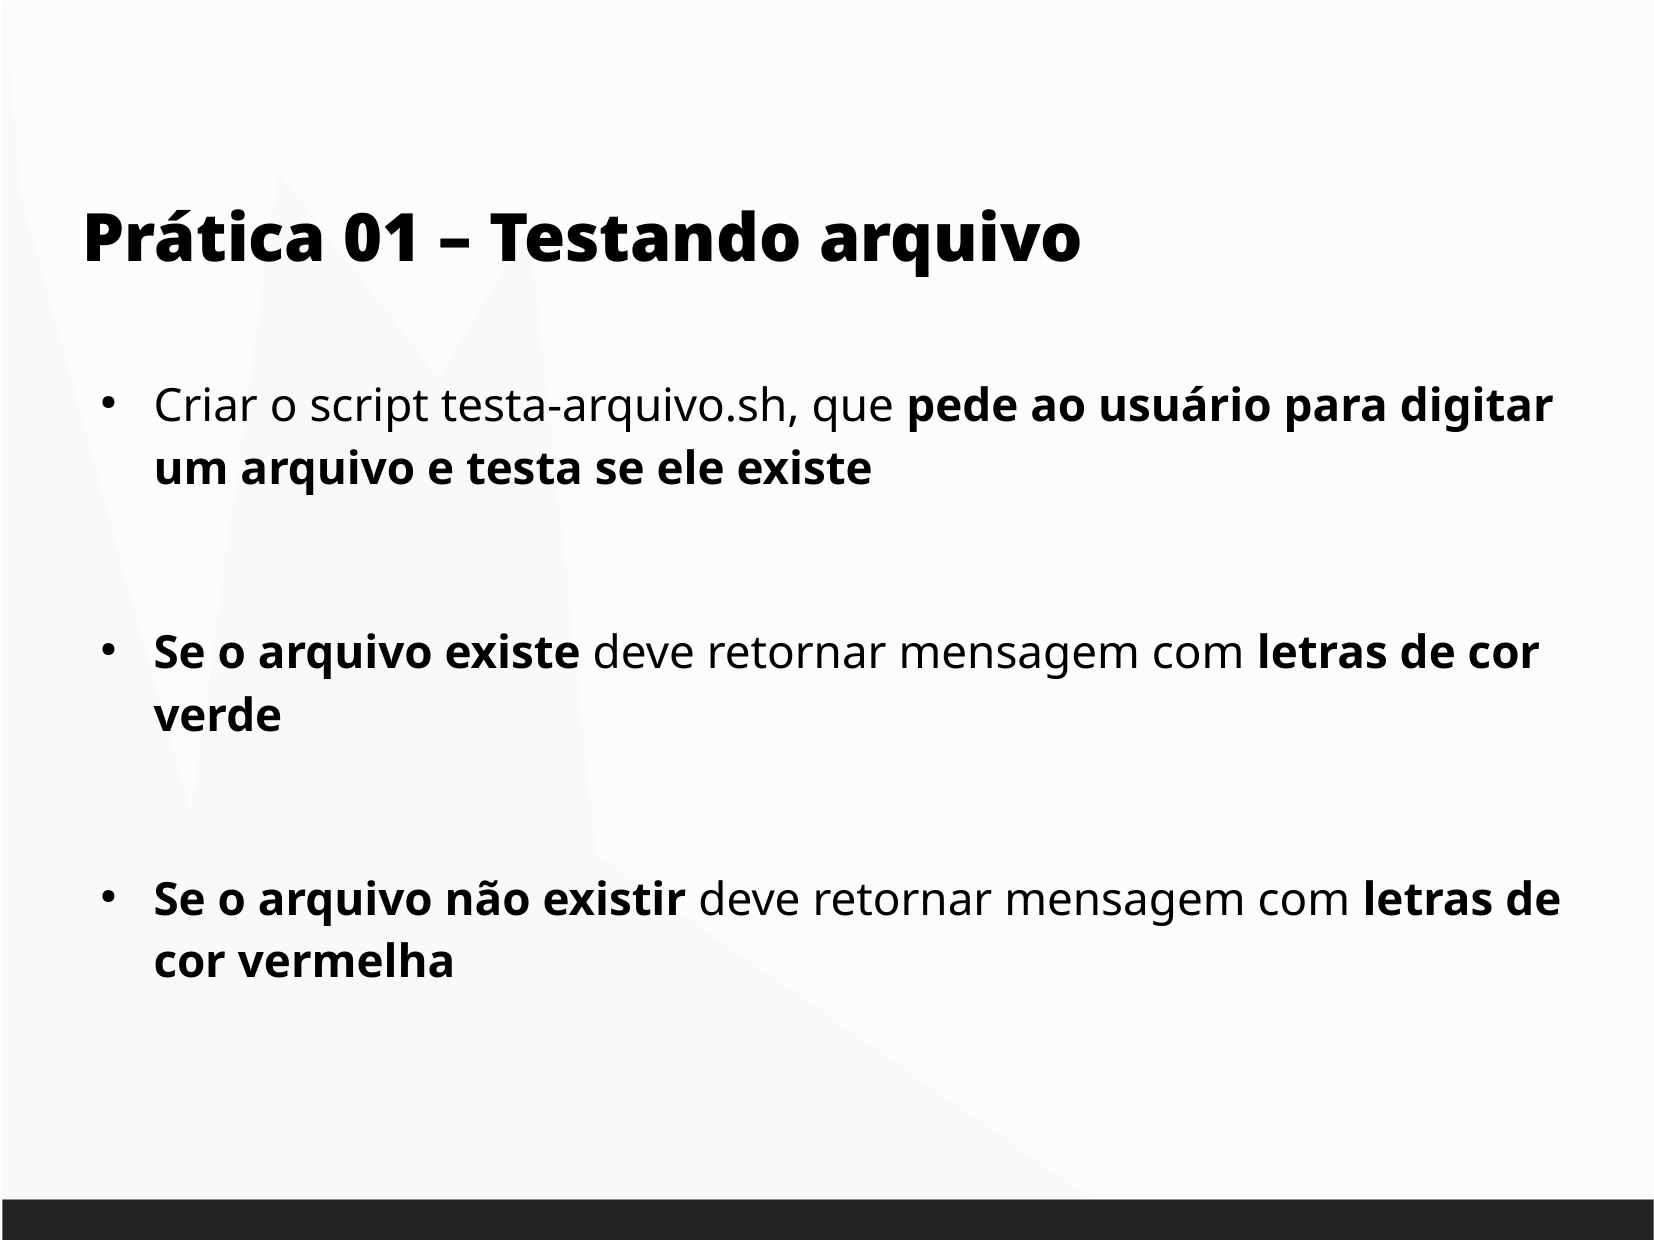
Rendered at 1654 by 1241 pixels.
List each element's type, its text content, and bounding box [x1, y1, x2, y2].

title Prática 01 – Testando arquivo [82, 132, 1571, 340]
picture [2, 0, 1654, 1241]
list Criar o script testa-arquivo.sh, que pede ao usuário para digitar um arquivo e testa se ele existe Se o arquivo existe deve retornar mensagem com letras de cor verde Se o arquivo não existir deve retornar mensagem com letras de cor vermelha [82, 372, 1571, 1093]
